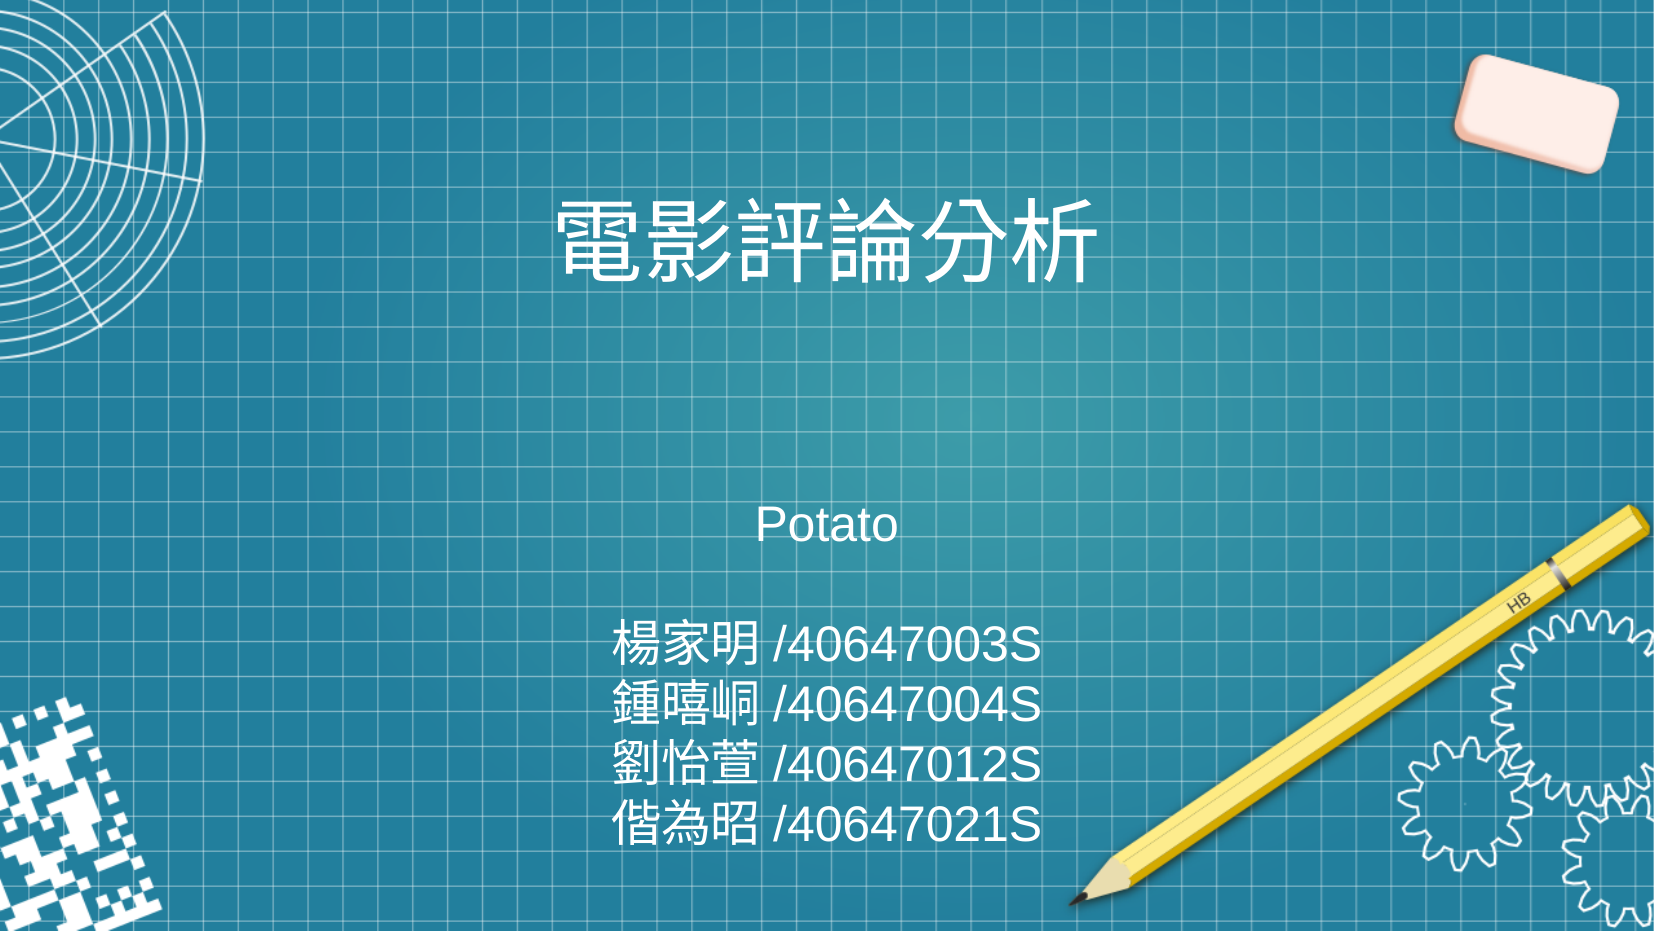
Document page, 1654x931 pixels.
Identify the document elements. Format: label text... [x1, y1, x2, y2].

text_box Potato 楊家明/40647003S 鍾暿峒/40647004S 劉怡萱/40647012S 偕為昭/40647021S [82, 445, 1571, 898]
text_box 電影評論分析 [82, 132, 1571, 346]
